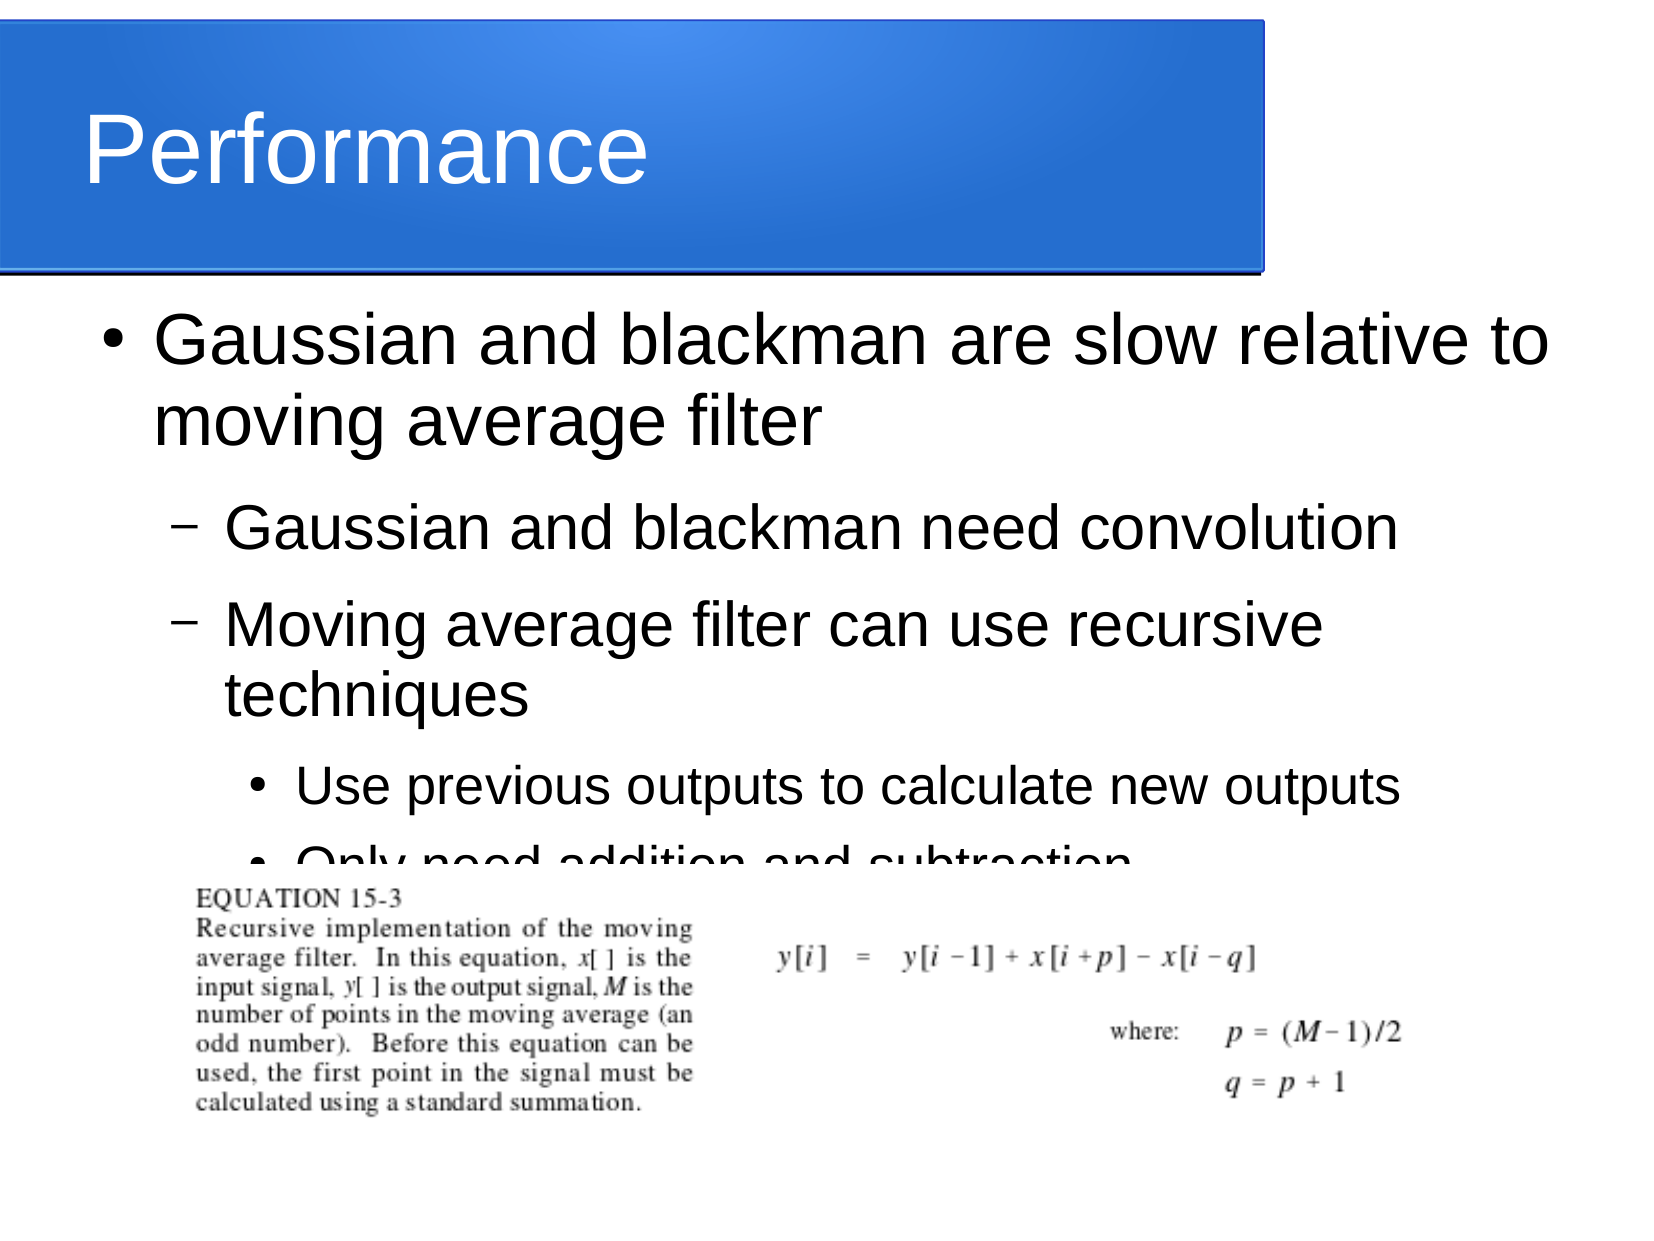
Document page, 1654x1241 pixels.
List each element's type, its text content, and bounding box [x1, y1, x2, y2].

list Gaussian and blackman are slow relative to moving average filter Gaussian and blackman need convolution Moving average filter can use recursive techniques Use previous outputs to calculate new outputs Only need addition and subtraction [82, 299, 1571, 1019]
title Performance [82, 47, 1235, 252]
picture [180, 864, 1439, 1156]
